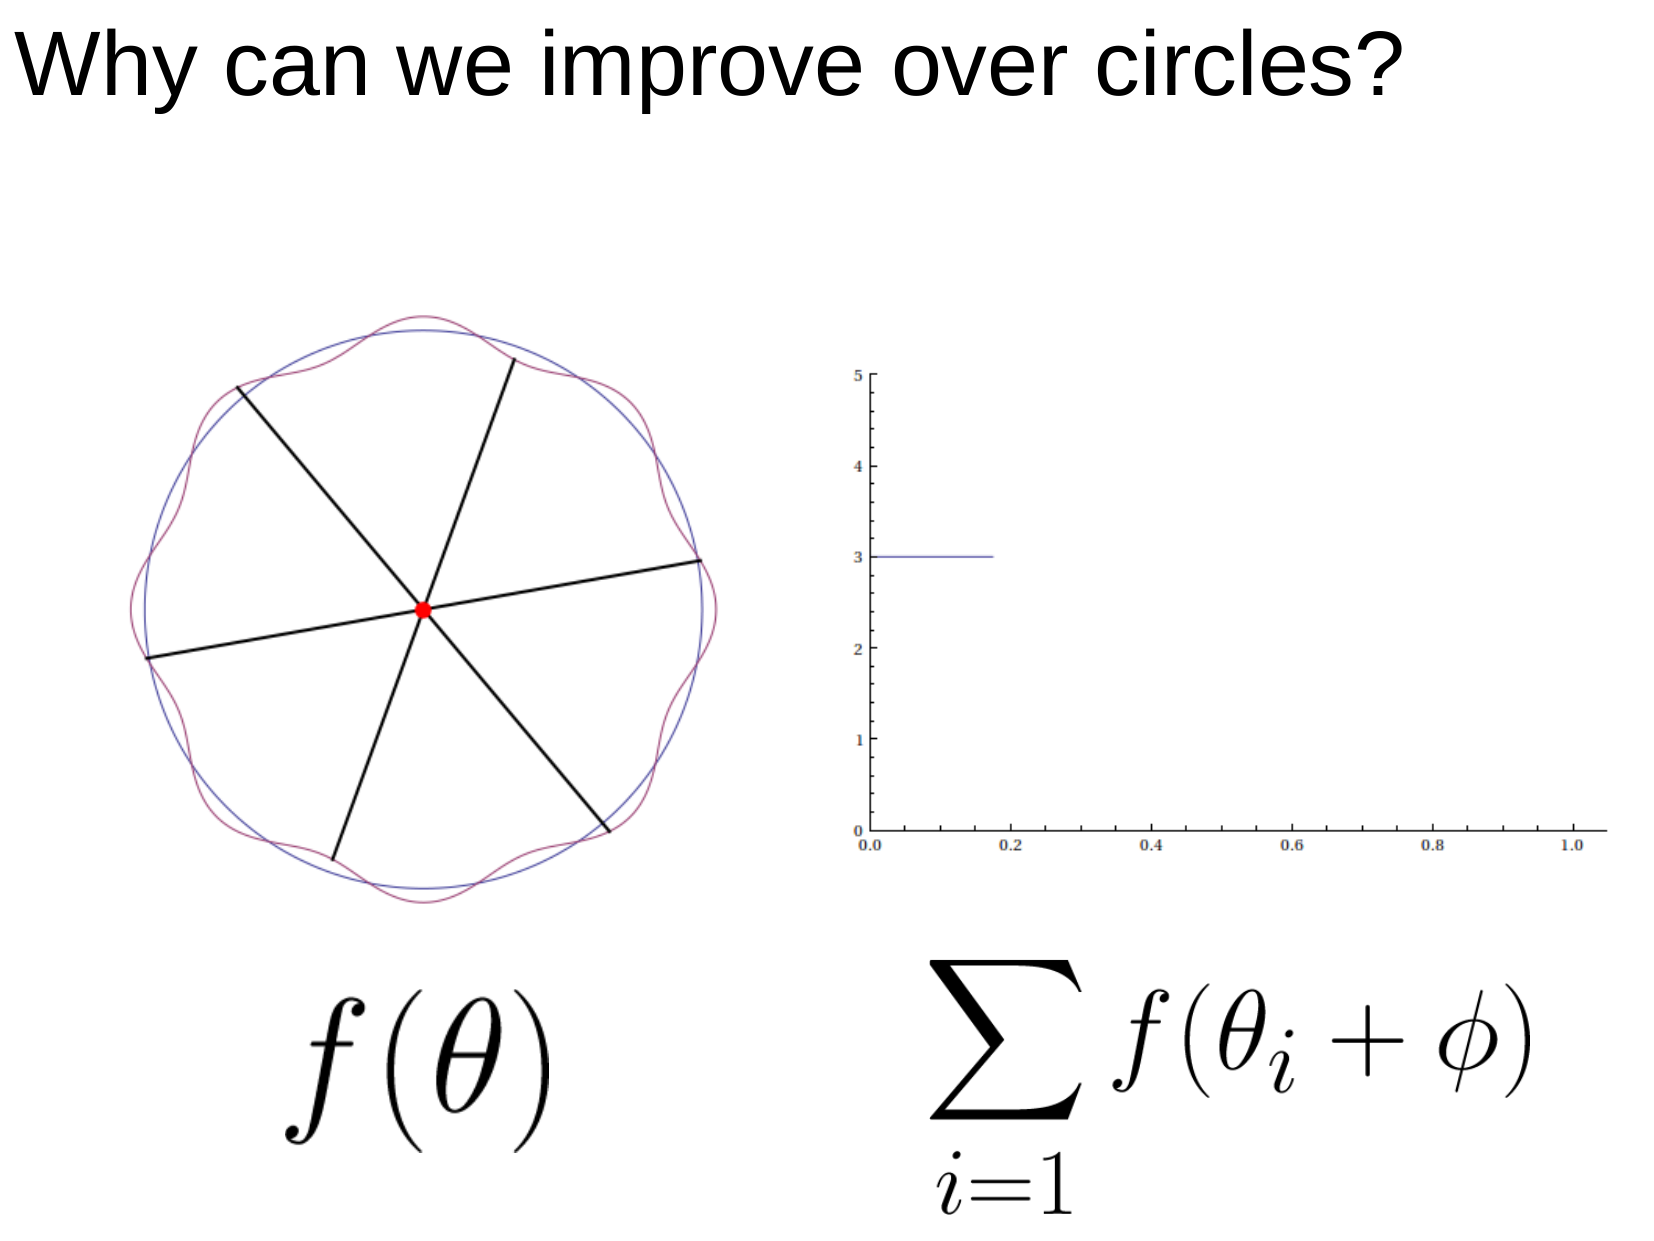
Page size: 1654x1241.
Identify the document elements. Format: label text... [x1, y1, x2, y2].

picture [285, 989, 549, 1153]
text_box Why can we improve over circles? [0, 5, 1654, 123]
picture [46, 278, 1609, 1216]
